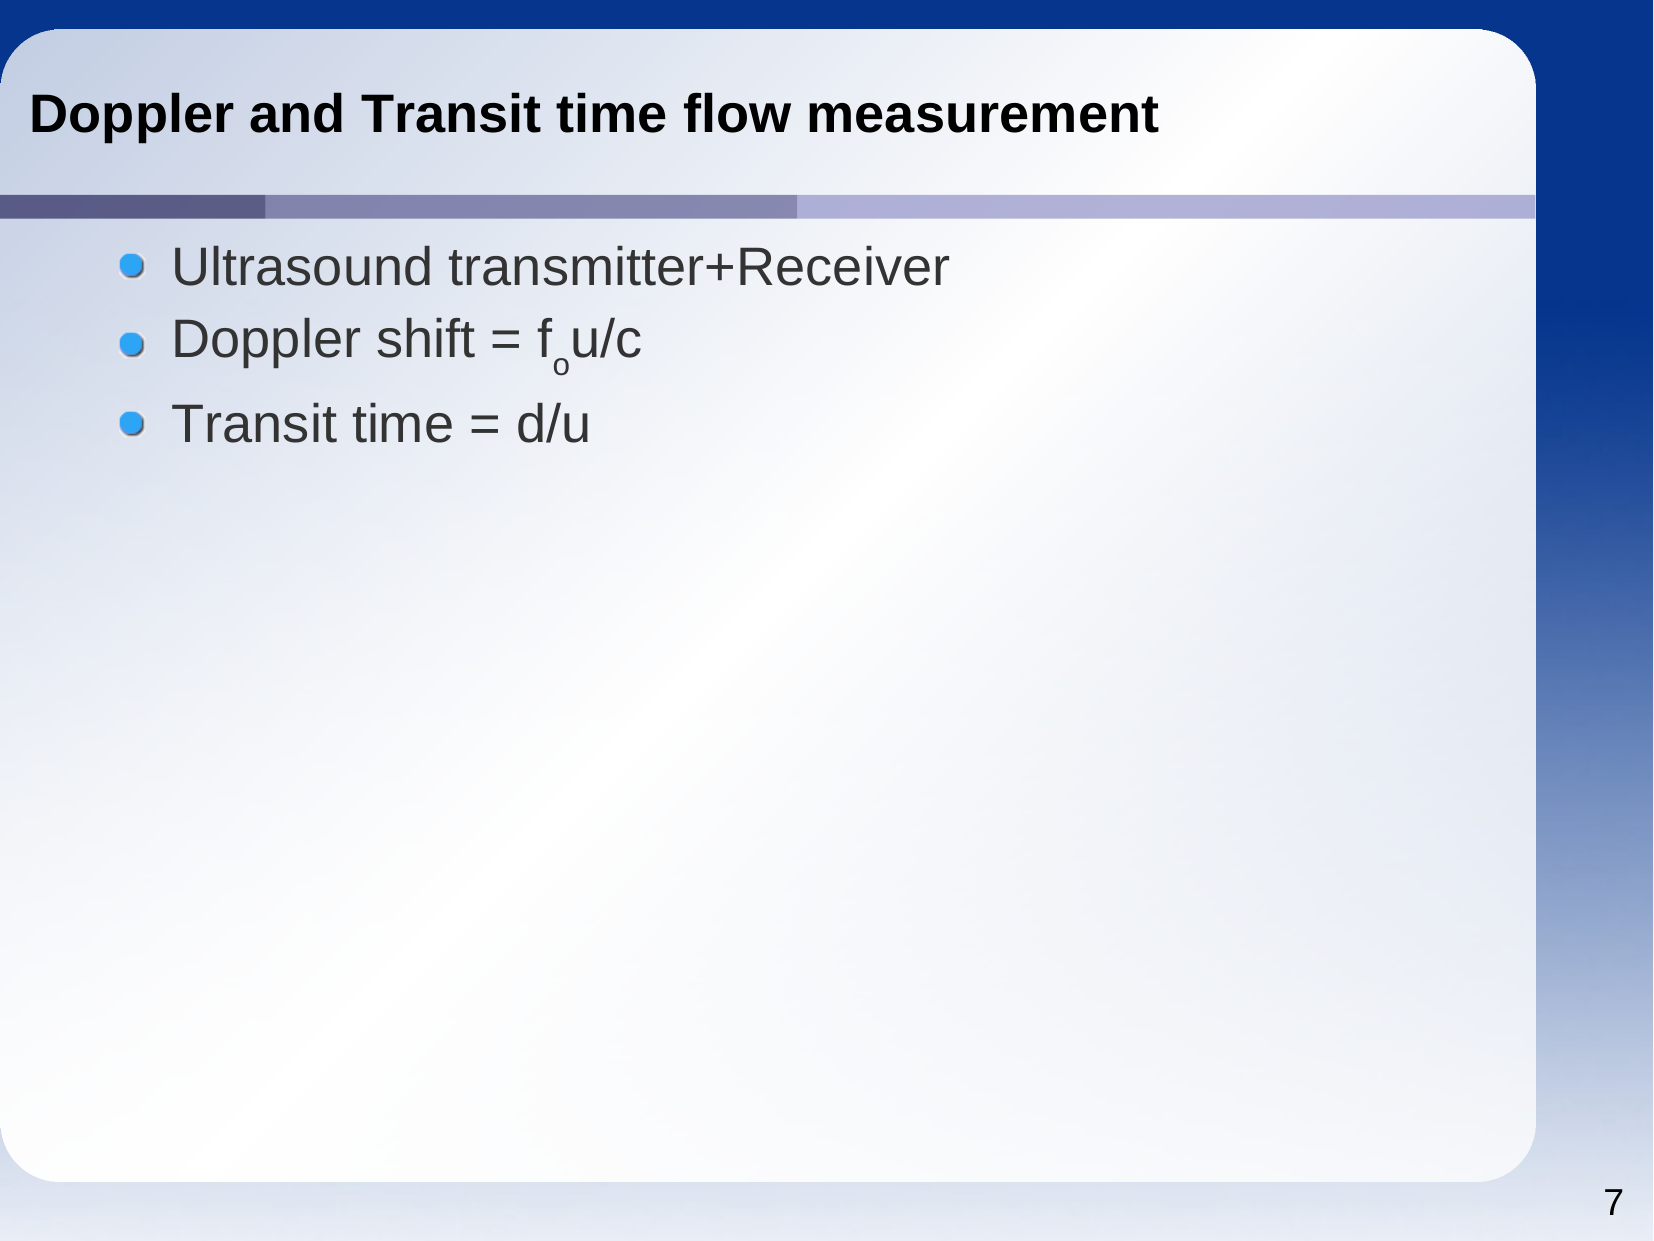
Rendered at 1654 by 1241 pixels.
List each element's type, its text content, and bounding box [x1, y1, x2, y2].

picture [0, 0, 1654, 1241]
list Ultrasound transmitter+Receiver Doppler shift = fou/c Transit time = d/u [29, 236, 1386, 1152]
title Doppler and Transit time flow measurement [29, 49, 1506, 178]
